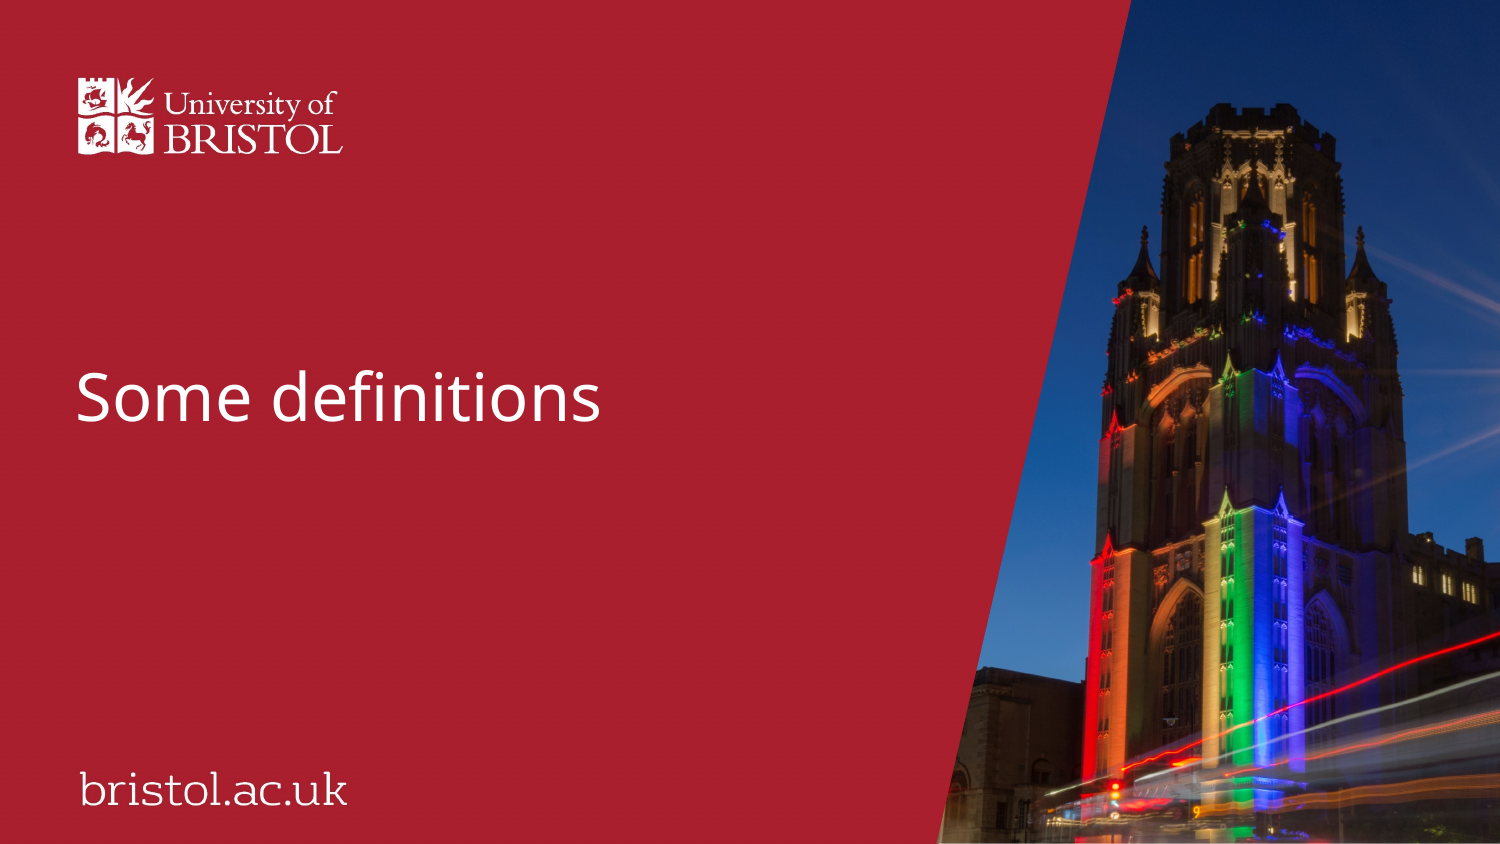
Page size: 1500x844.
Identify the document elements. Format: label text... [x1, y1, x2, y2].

title Some definitions [60, 262, 924, 443]
